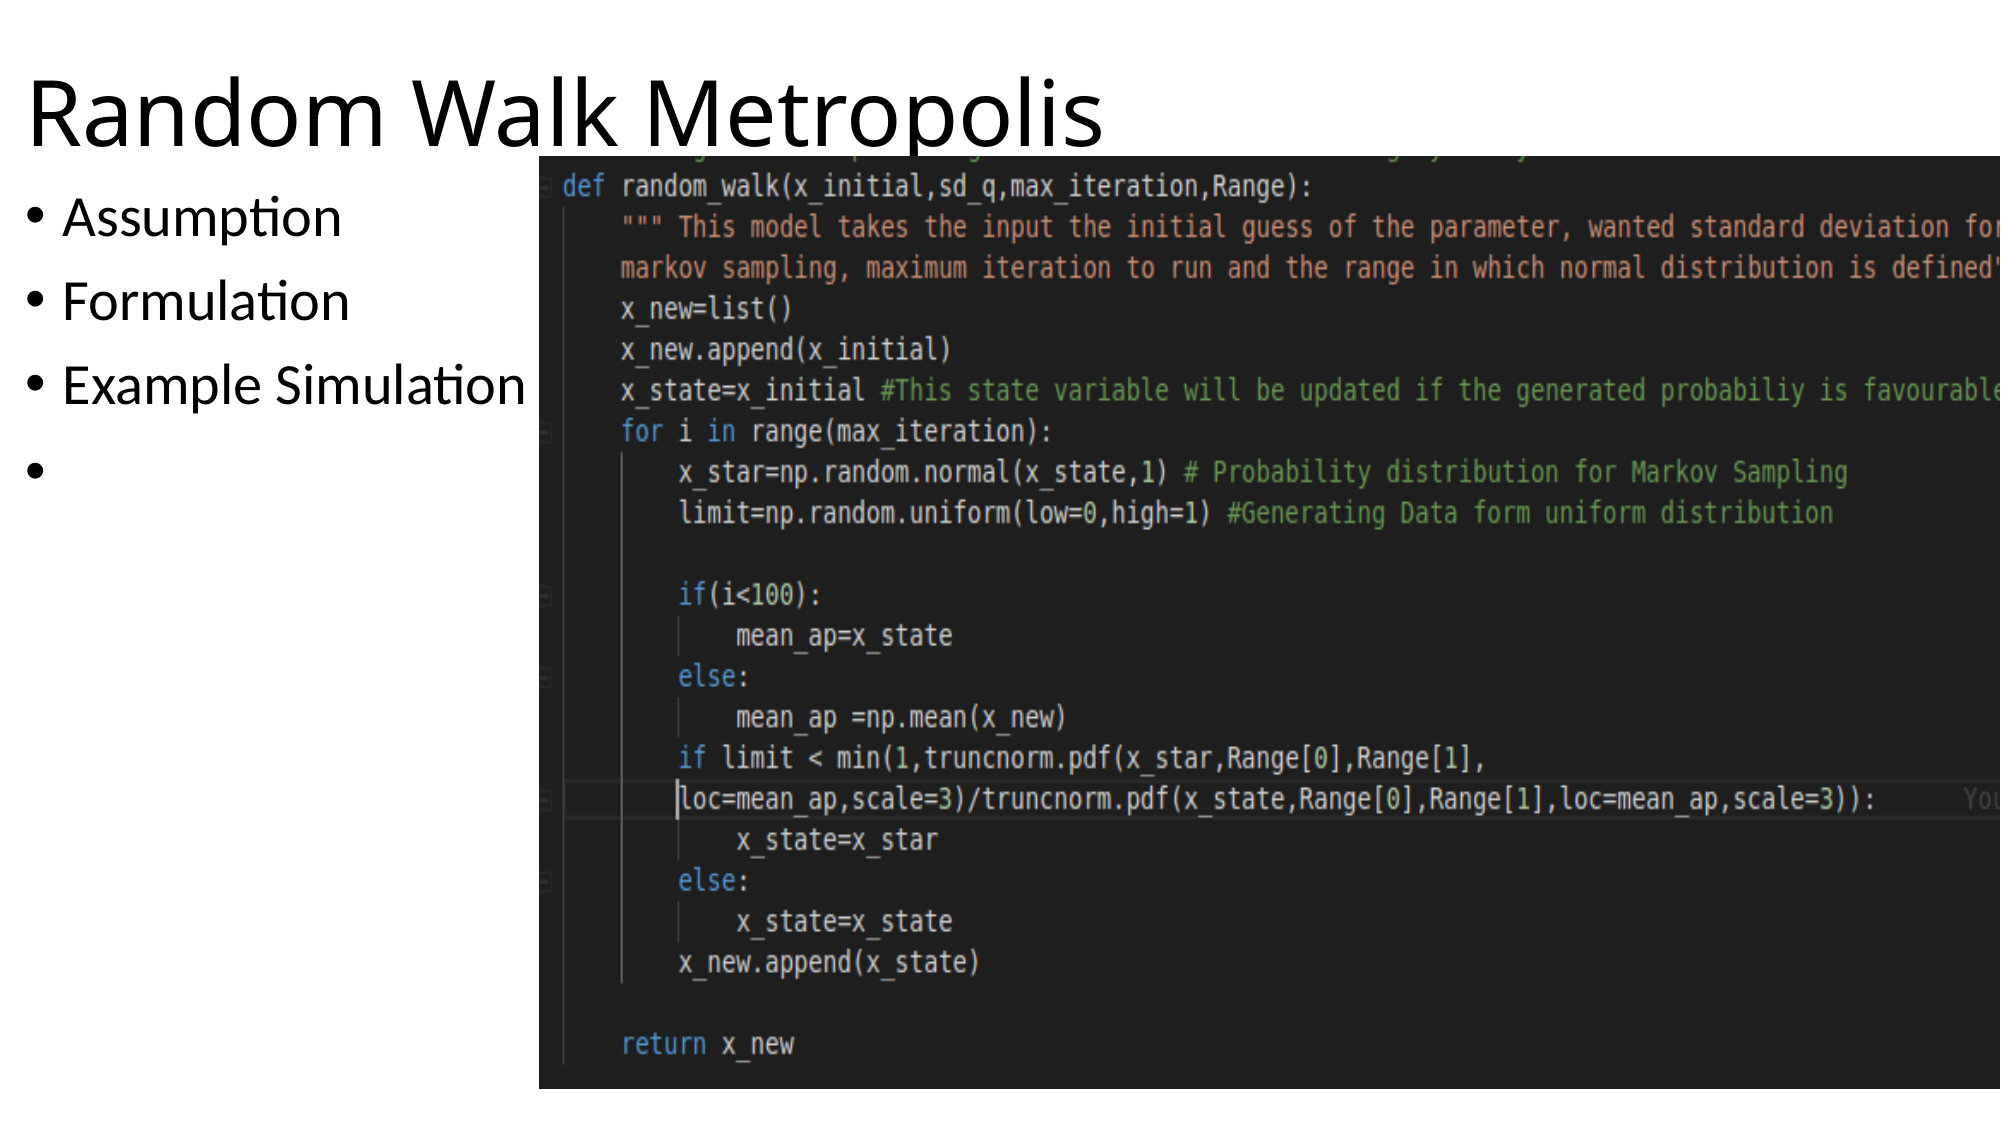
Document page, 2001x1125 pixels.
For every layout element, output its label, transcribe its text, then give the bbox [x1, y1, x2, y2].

title Random Walk Metropolis [10, 8, 1736, 179]
picture [539, 156, 2000, 1089]
list Assumption Formulation Example Simulation [10, 179, 1736, 1113]
